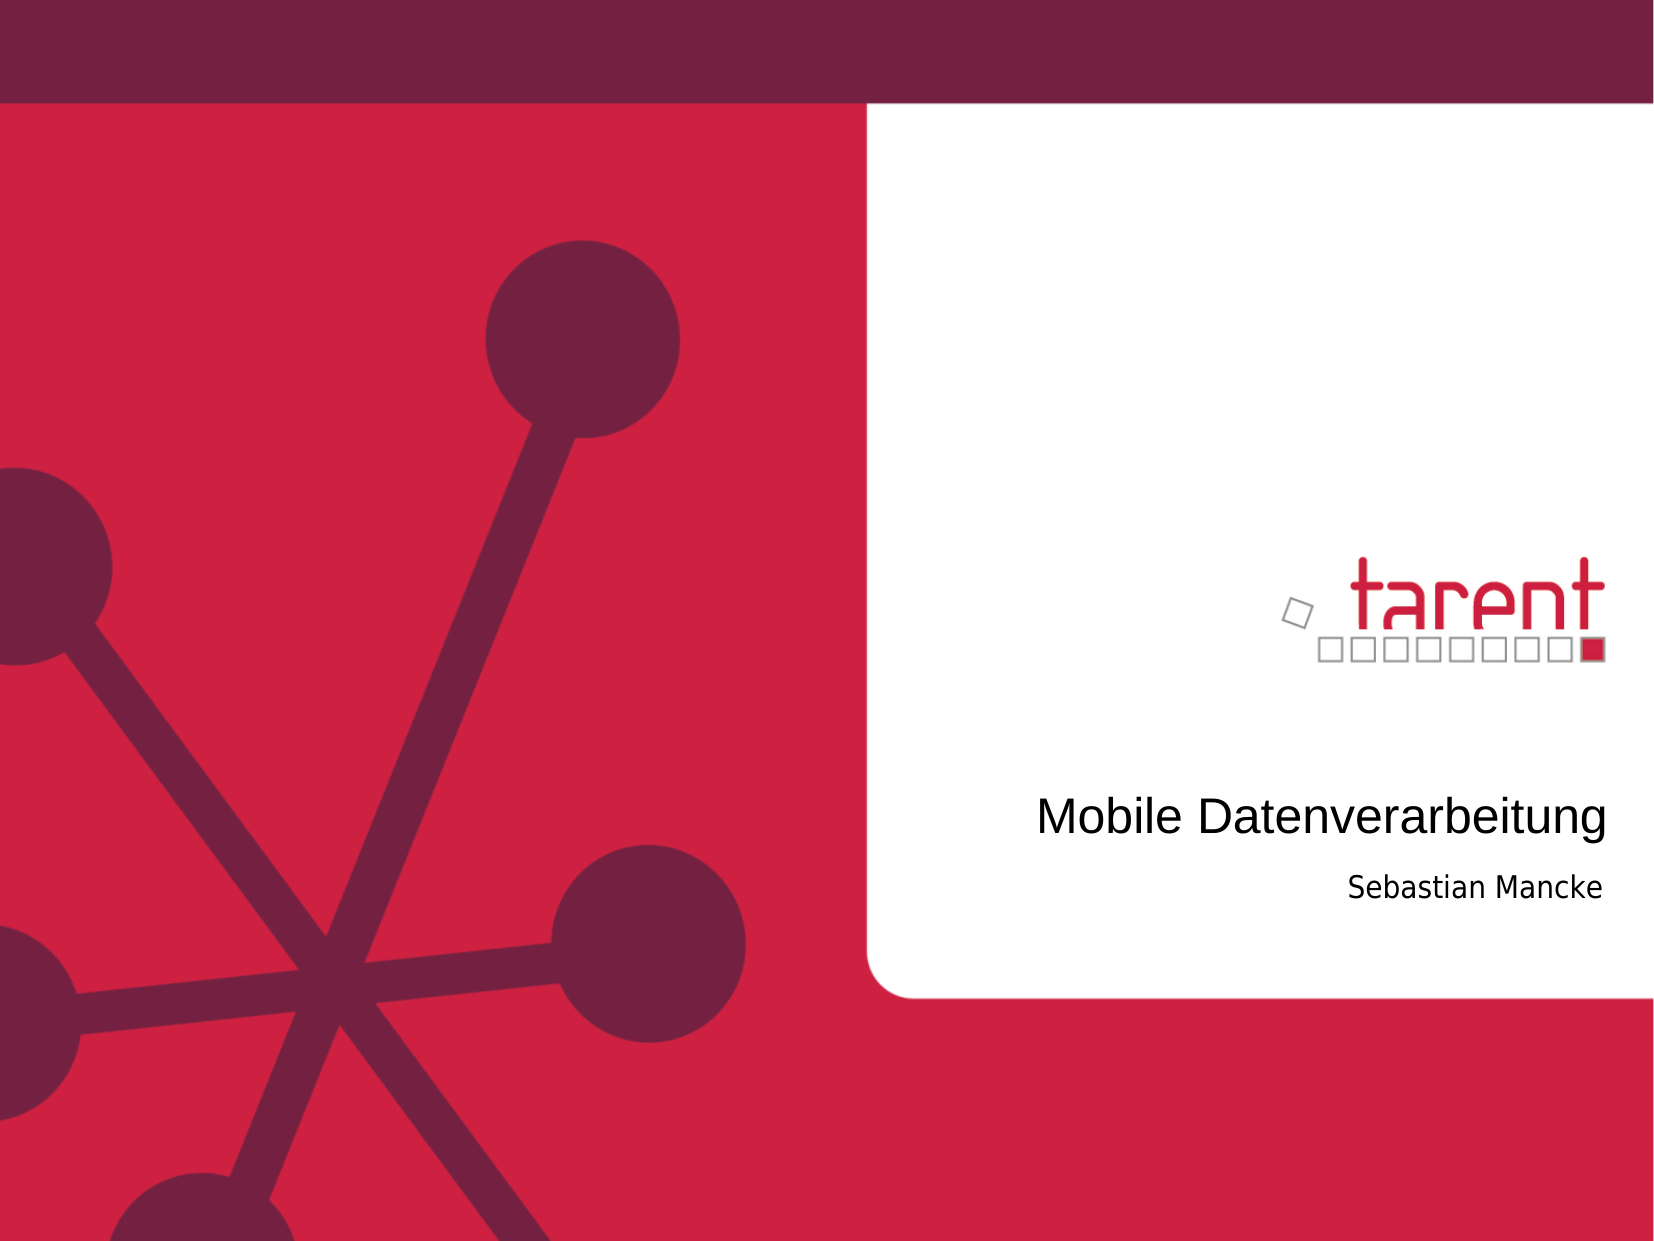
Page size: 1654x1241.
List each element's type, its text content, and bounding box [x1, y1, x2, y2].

picture [0, 0, 1654, 1241]
list Mobile Datenverarbeitung [779, 788, 1608, 863]
